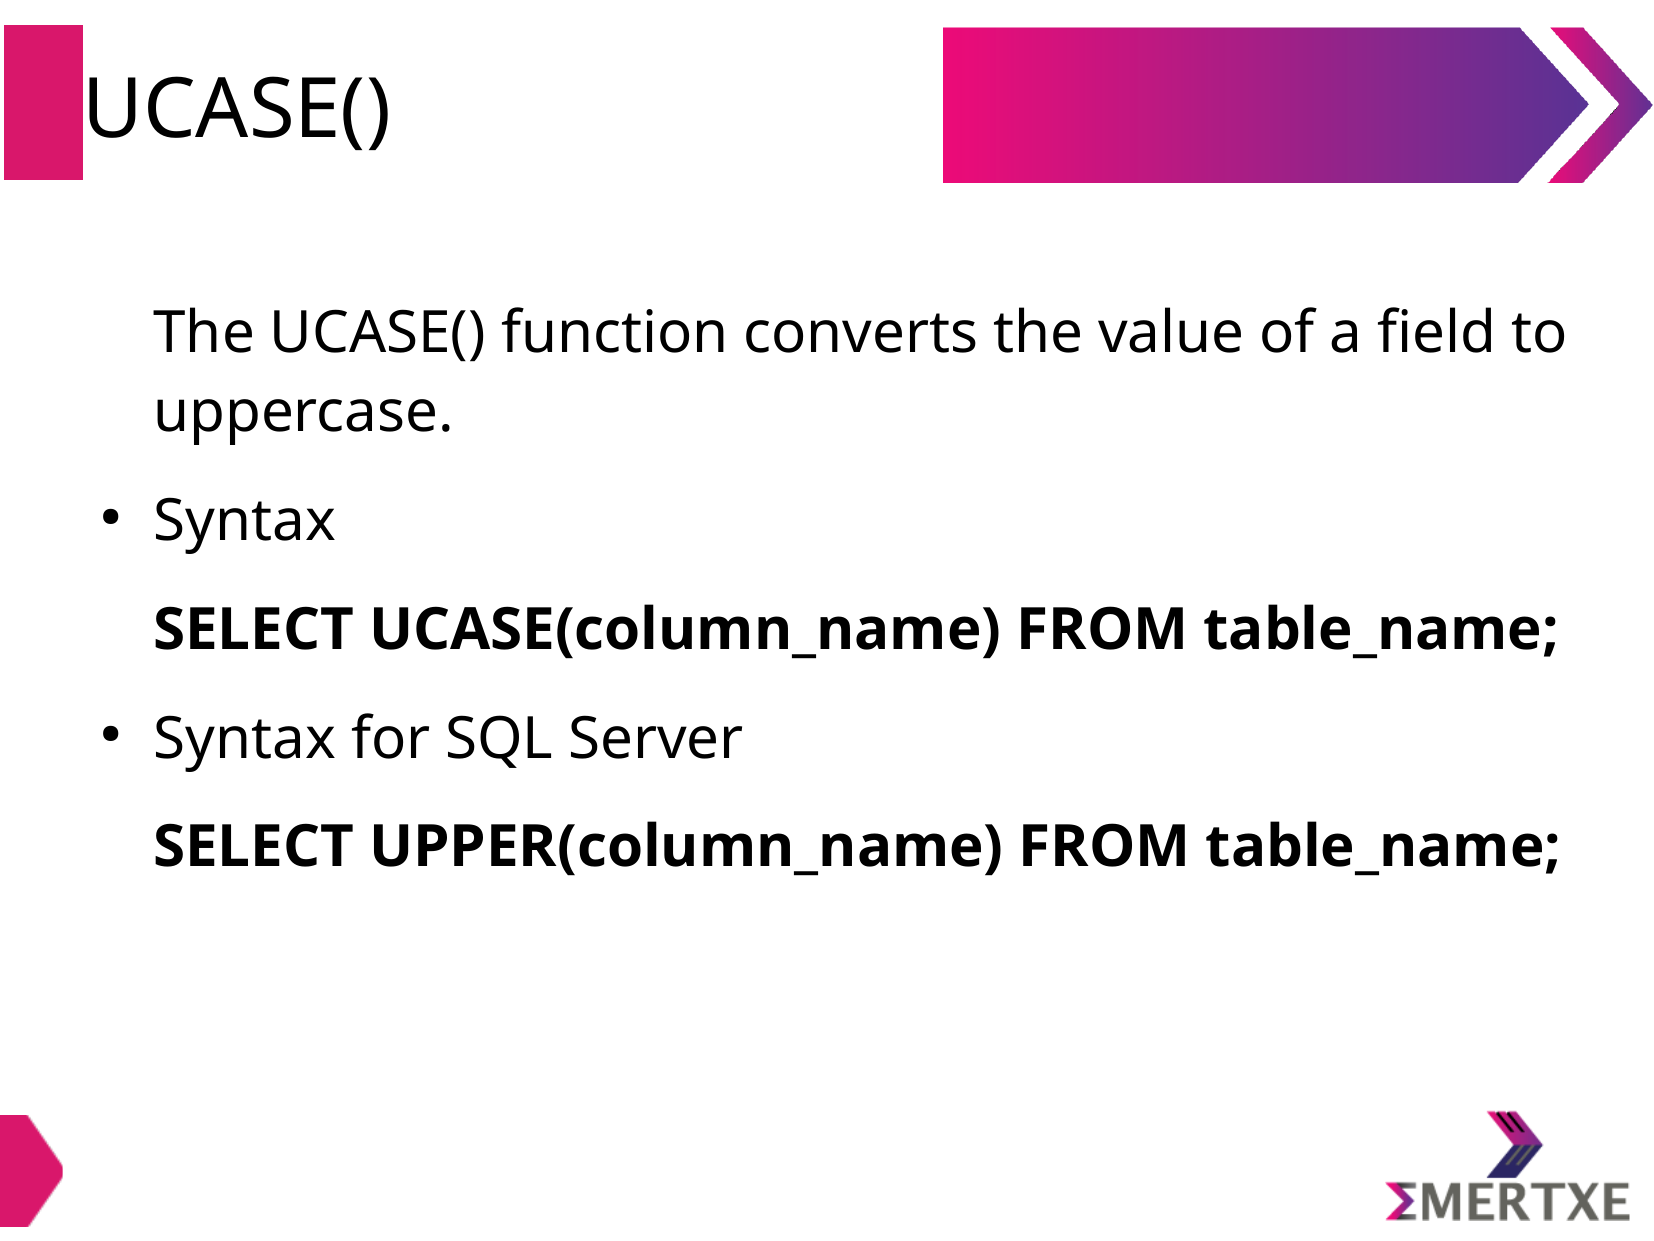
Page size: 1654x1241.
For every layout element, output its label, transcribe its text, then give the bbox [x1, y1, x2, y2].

picture [1385, 1107, 1631, 1221]
picture [1571, 27, 1653, 183]
title UCASE() [82, 2, 1571, 210]
list The UCASE() function converts the value of a field to uppercase. Syntax SELECT UCASE(column_name) FROM table_name; Syntax for SQL Server SELECT UPPER(column_name) FROM table_name; [82, 290, 1571, 1010]
